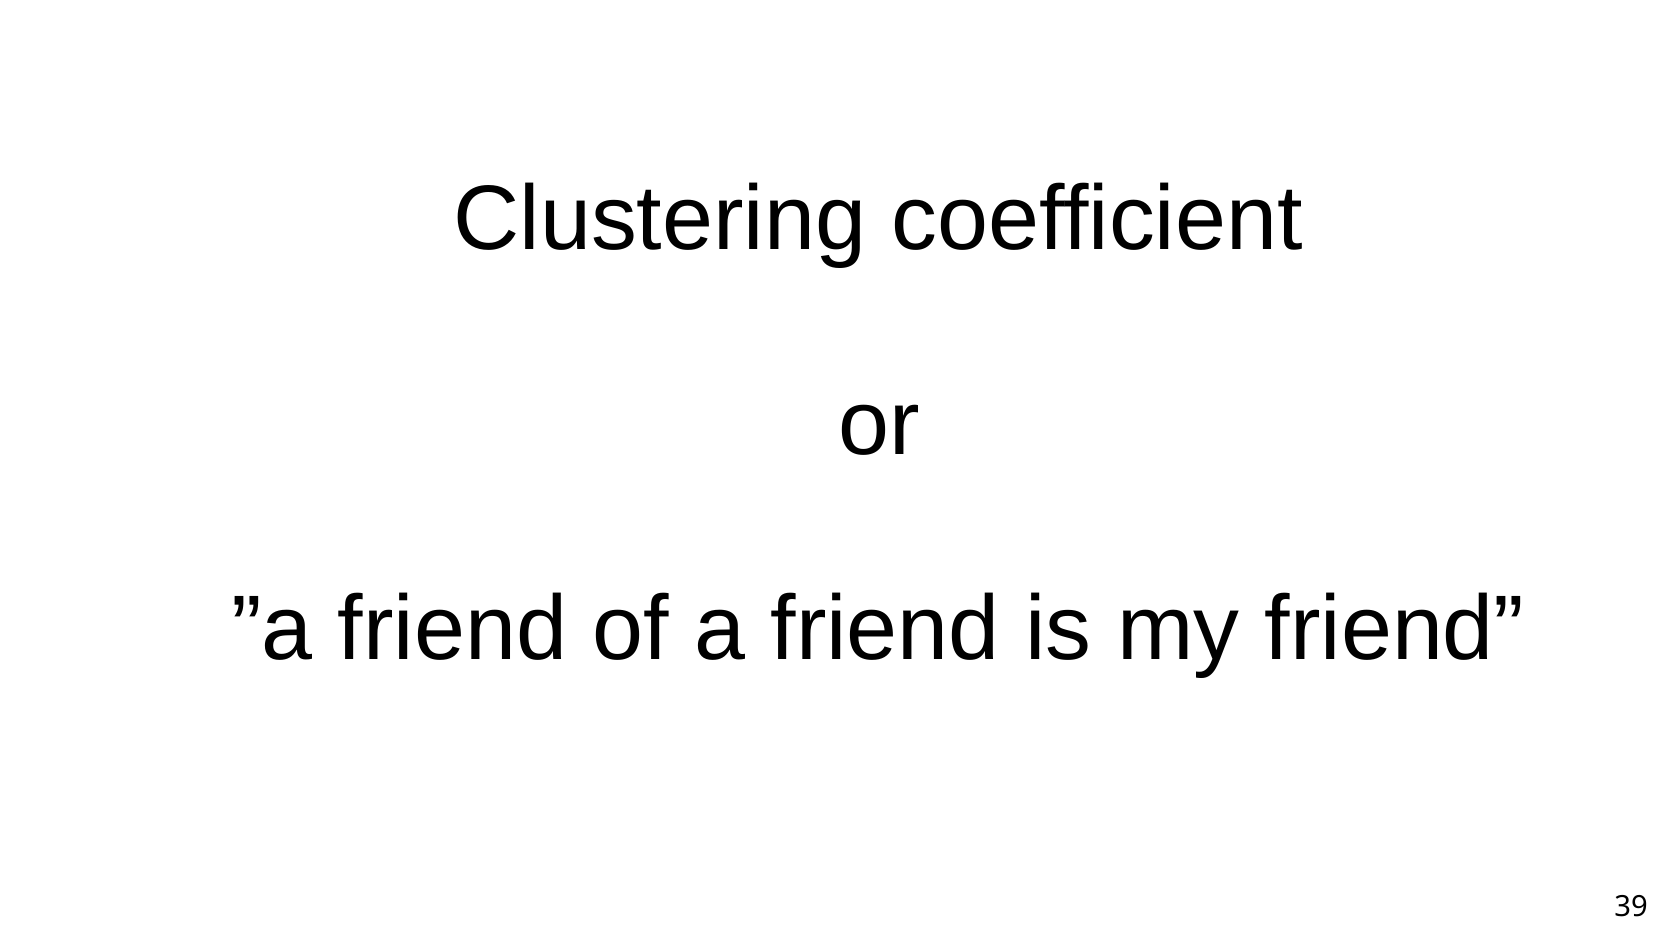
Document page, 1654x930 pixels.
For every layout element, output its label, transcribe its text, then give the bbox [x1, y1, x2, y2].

title Clustering coefficient or ”a friend of a friend is my friend” [134, 207, 1623, 638]
